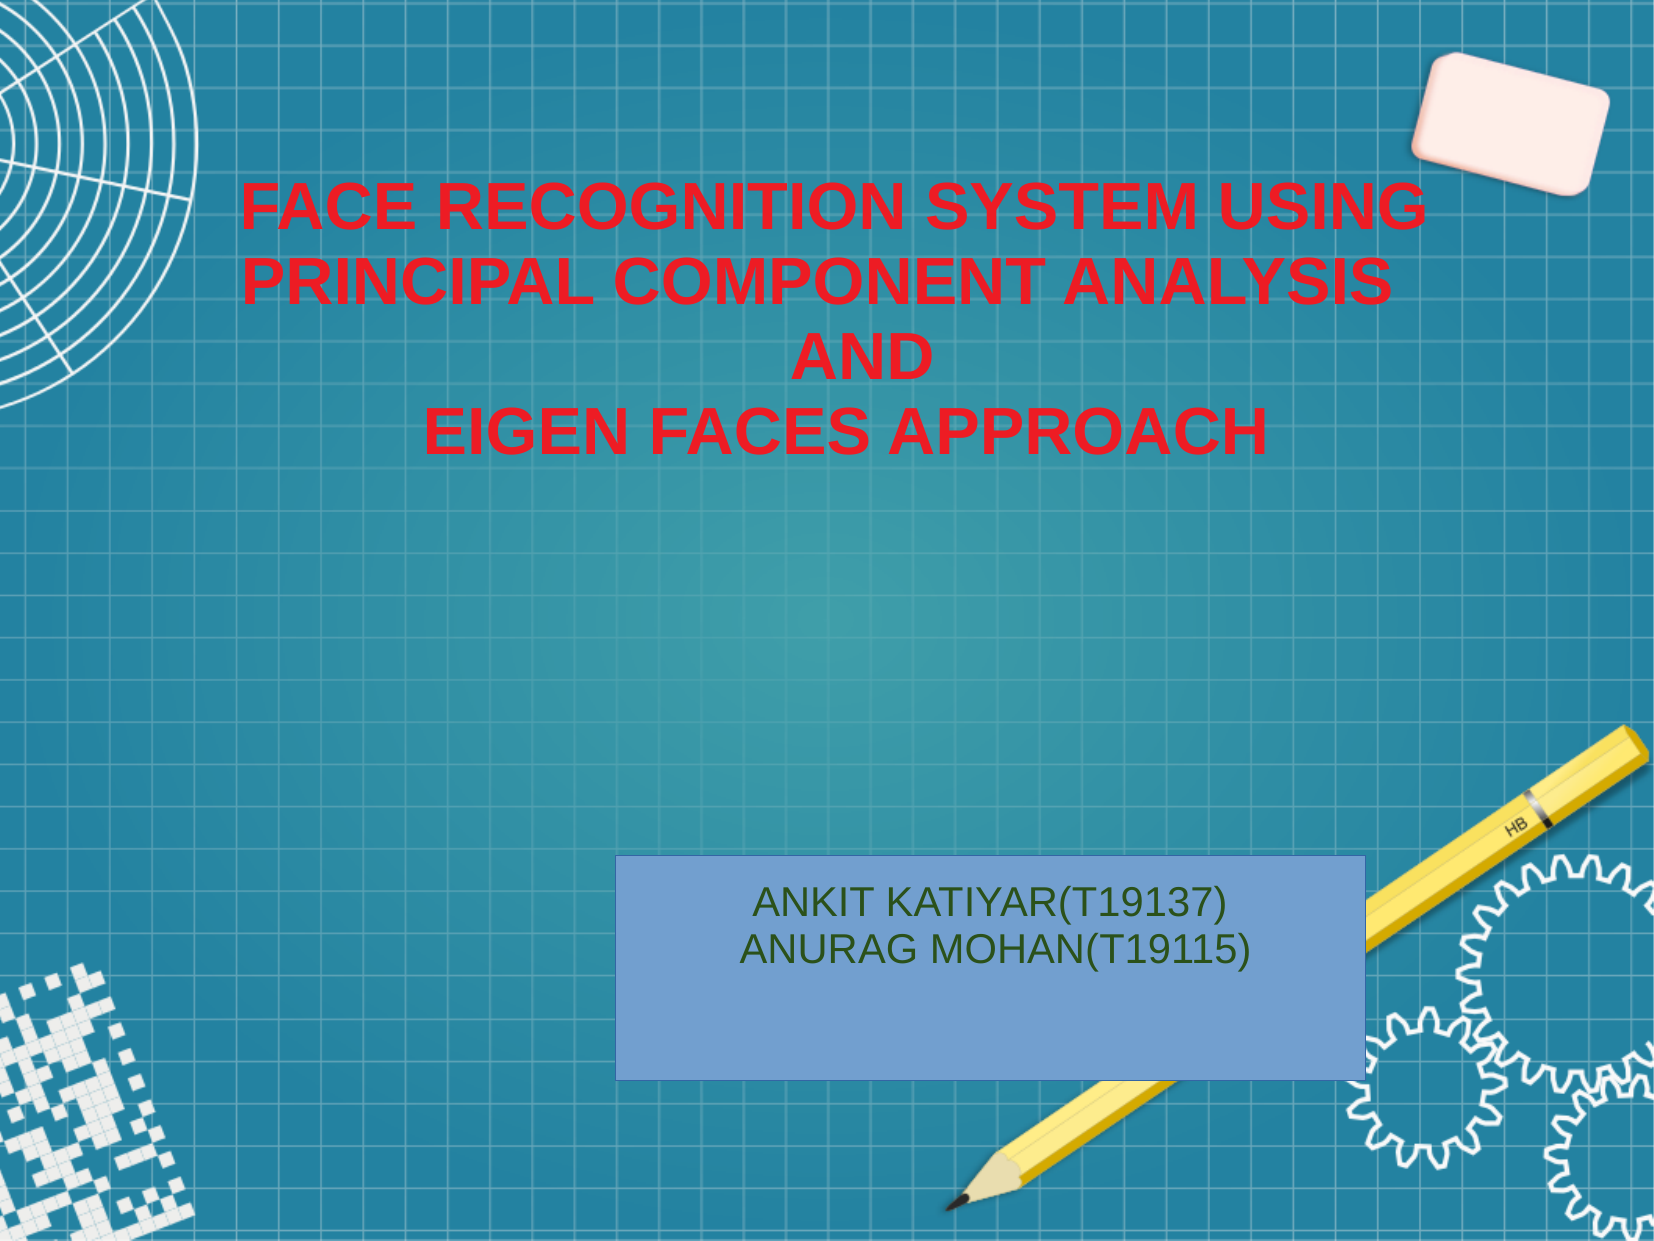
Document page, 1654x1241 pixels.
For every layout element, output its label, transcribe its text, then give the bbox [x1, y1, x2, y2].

text_box ANKIT KATIYAR(T19137) ANURAG MOHAN(T19115) [615, 855, 1366, 1081]
picture [0, 0, 1654, 1241]
title FACE RECOGNITION SYSTEM USING PRINCIPAL COMPONENT ANALYSIS AND EIGEN FACES APPROACH [82, 169, 1571, 469]
